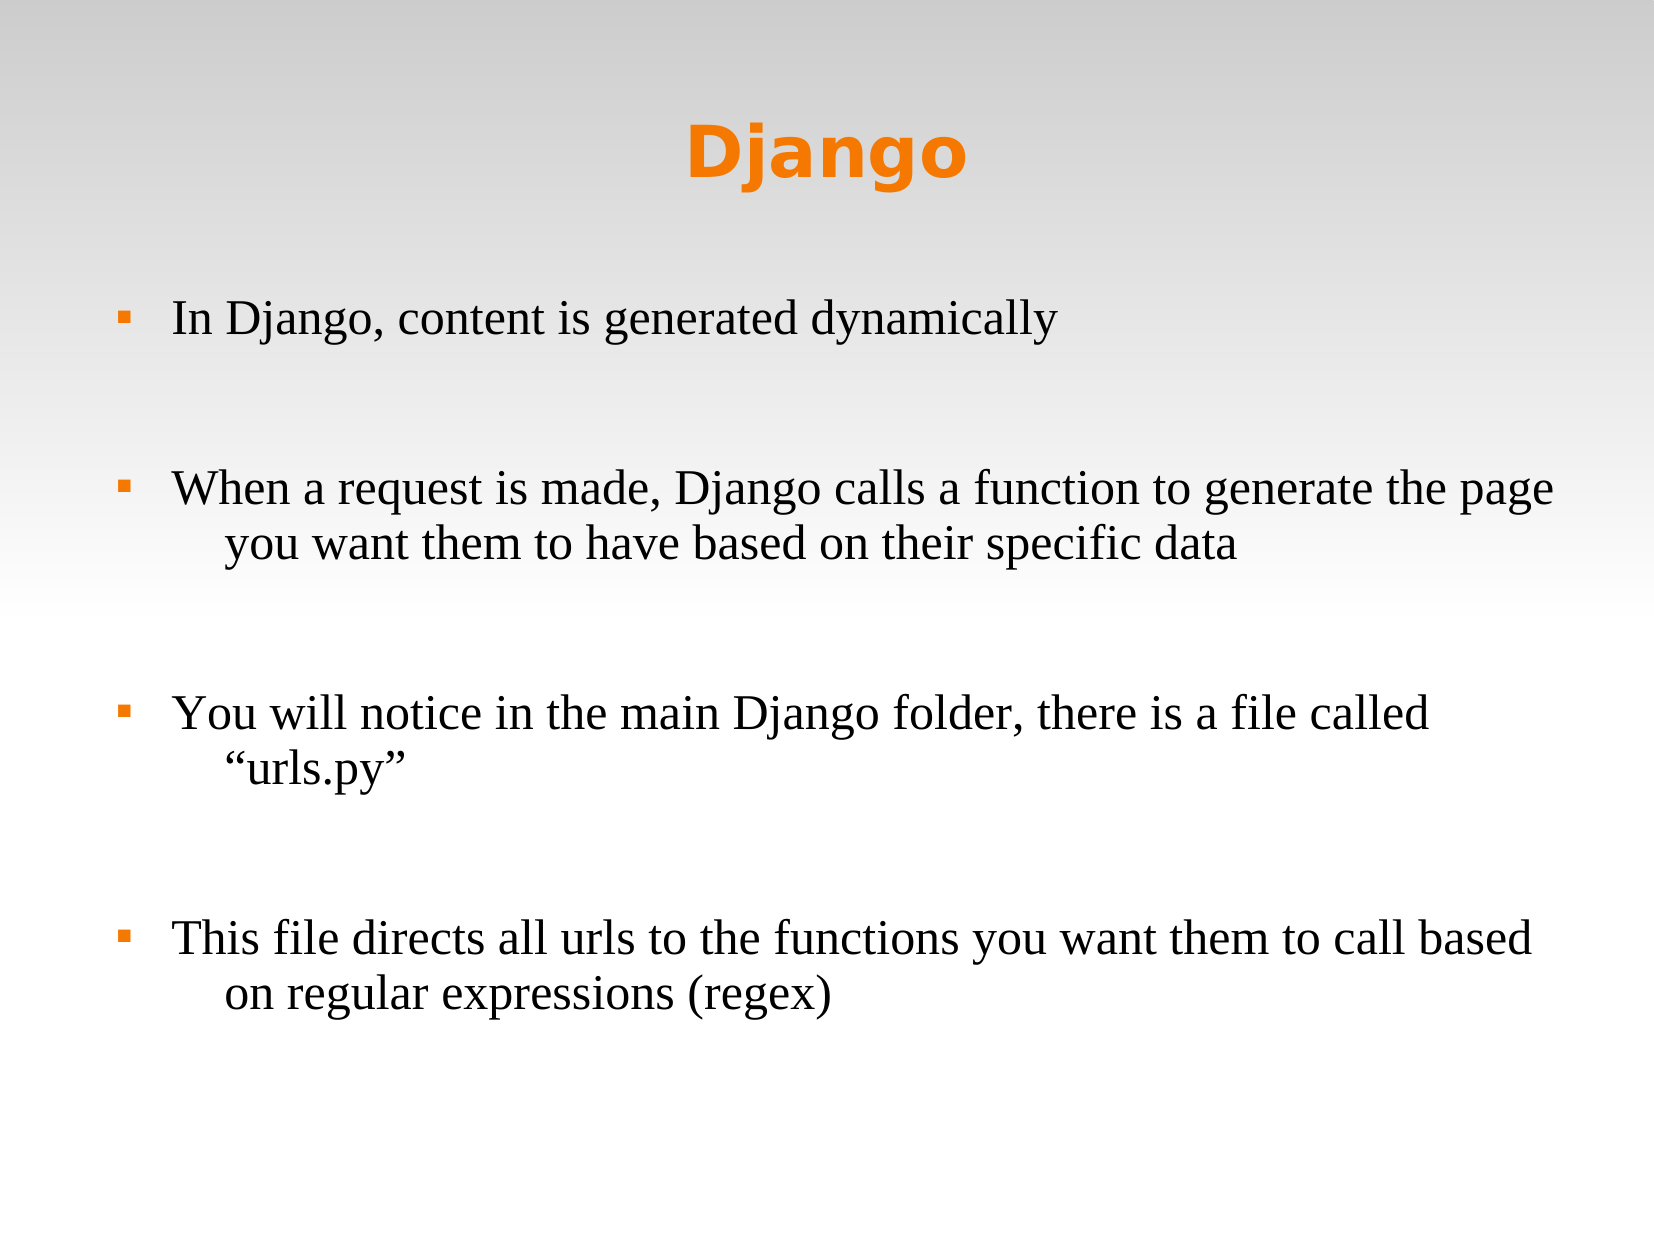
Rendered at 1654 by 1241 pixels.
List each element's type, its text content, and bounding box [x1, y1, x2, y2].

list In Django, content is generated dynamically When a request is made, Django calls a function to generate the page you want them to have based on their specific data You will notice in the main Django folder, there is a file called “urls.py” This file directs all urls to the functions you want them to call based on regular expressions (regex) [82, 290, 1571, 1109]
title Django [82, 49, 1571, 257]
